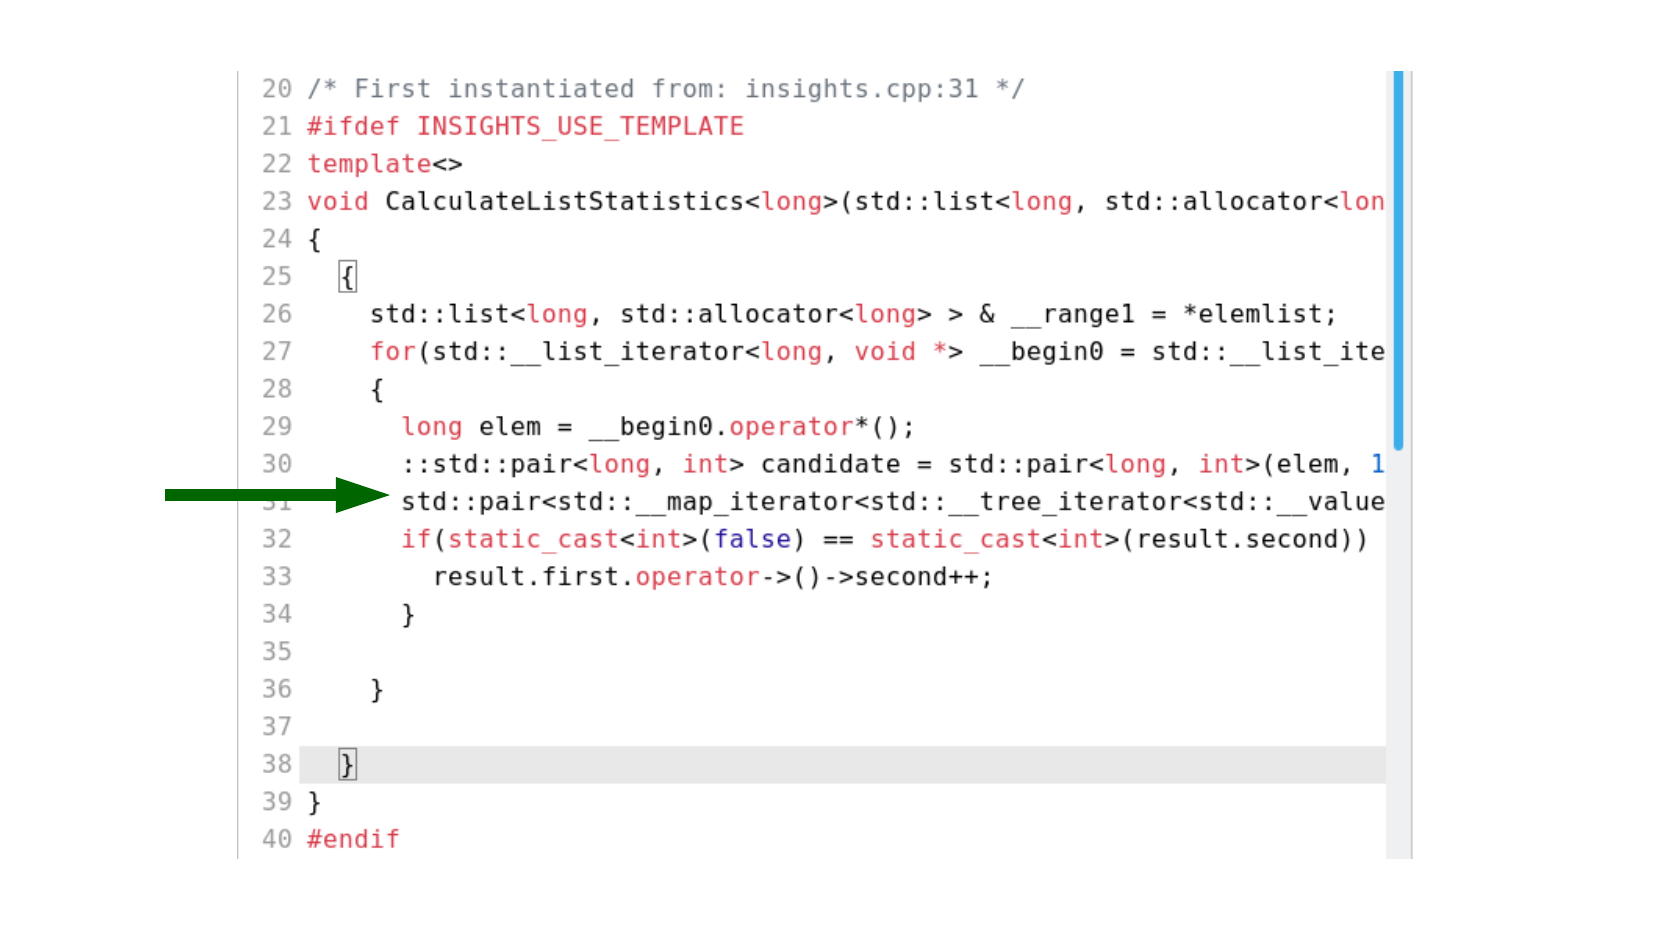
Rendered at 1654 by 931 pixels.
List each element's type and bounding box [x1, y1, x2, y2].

picture [237, 71, 1416, 859]
